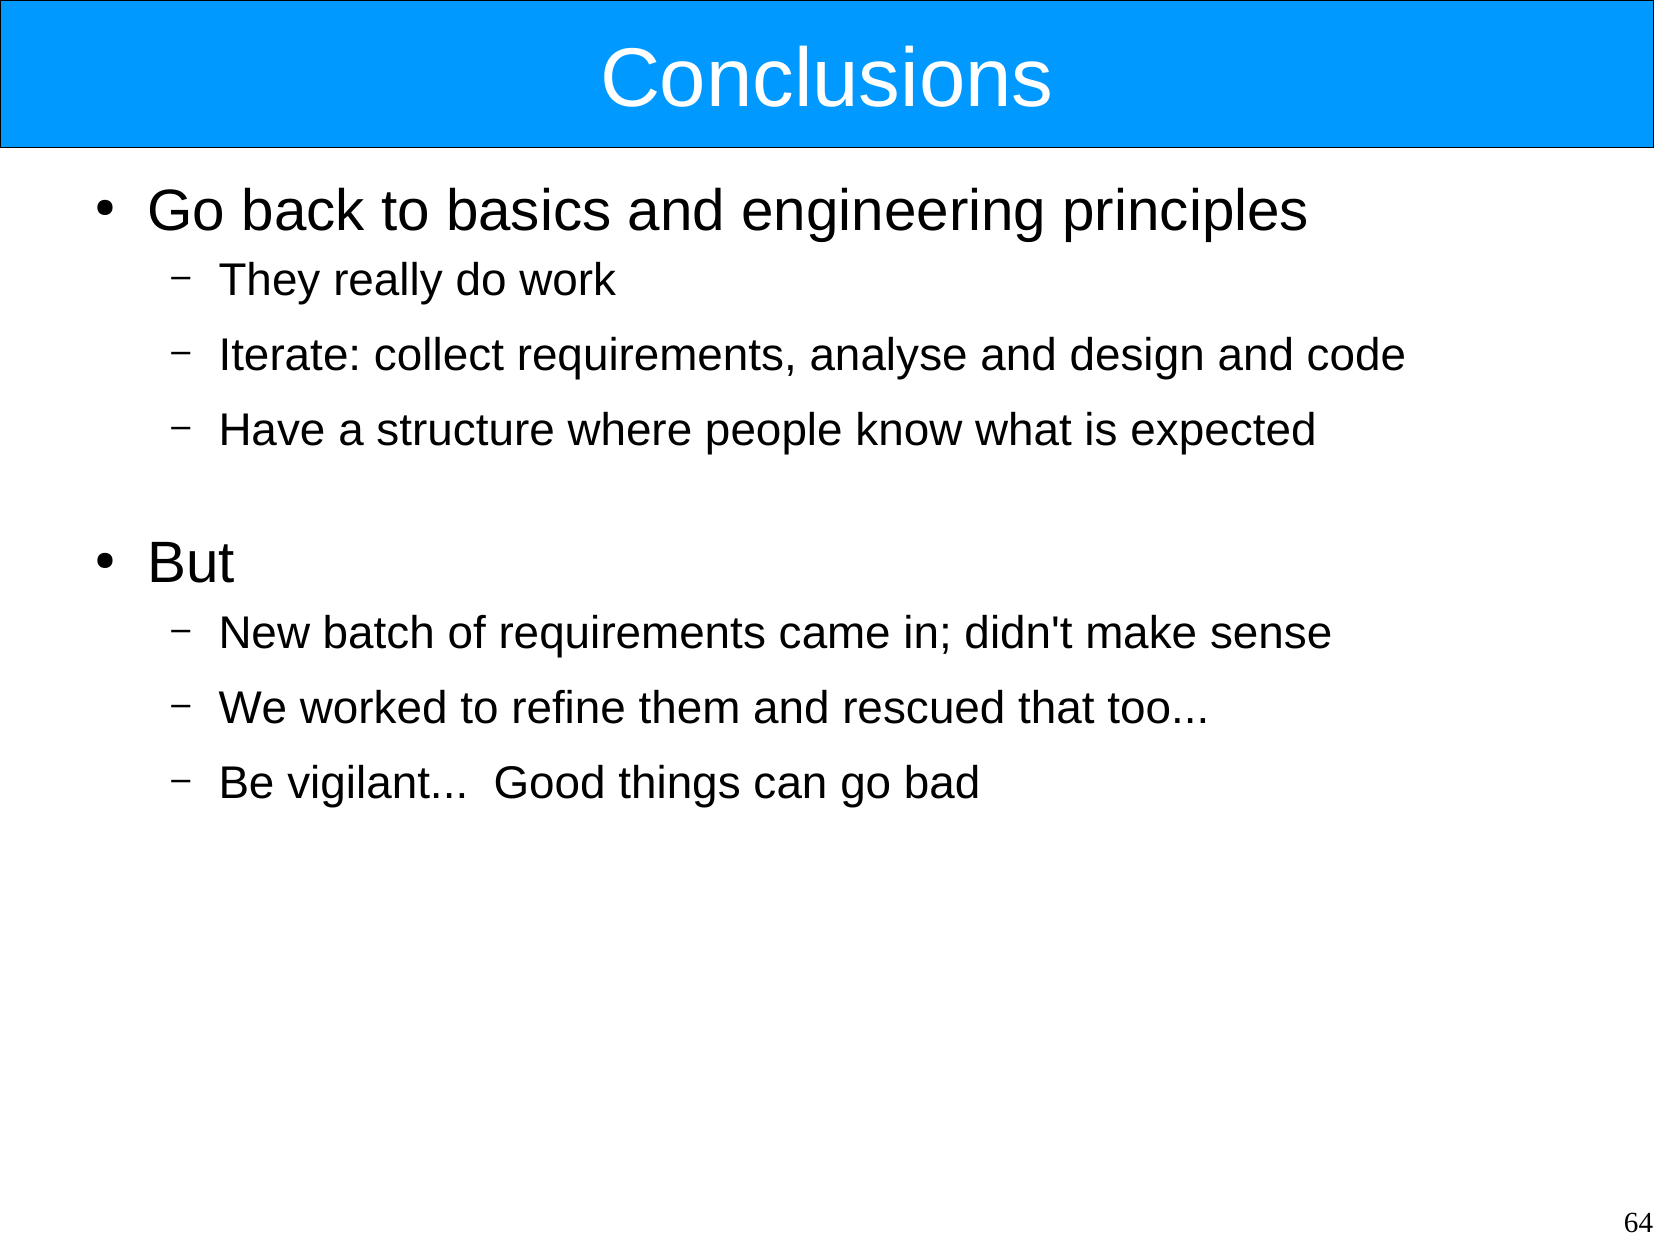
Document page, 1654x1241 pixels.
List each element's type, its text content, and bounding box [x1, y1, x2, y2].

title Conclusions [82, 21, 1571, 135]
list Go back to basics and engineering principles They really do work Iterate: collect requirements, analyse and design and code Have a structure where people know what is expected But New batch of requirements came in; didn't make sense We worked to refine them and rescued that too... Be vigilant... Good things can go bad [76, 177, 1565, 1196]
